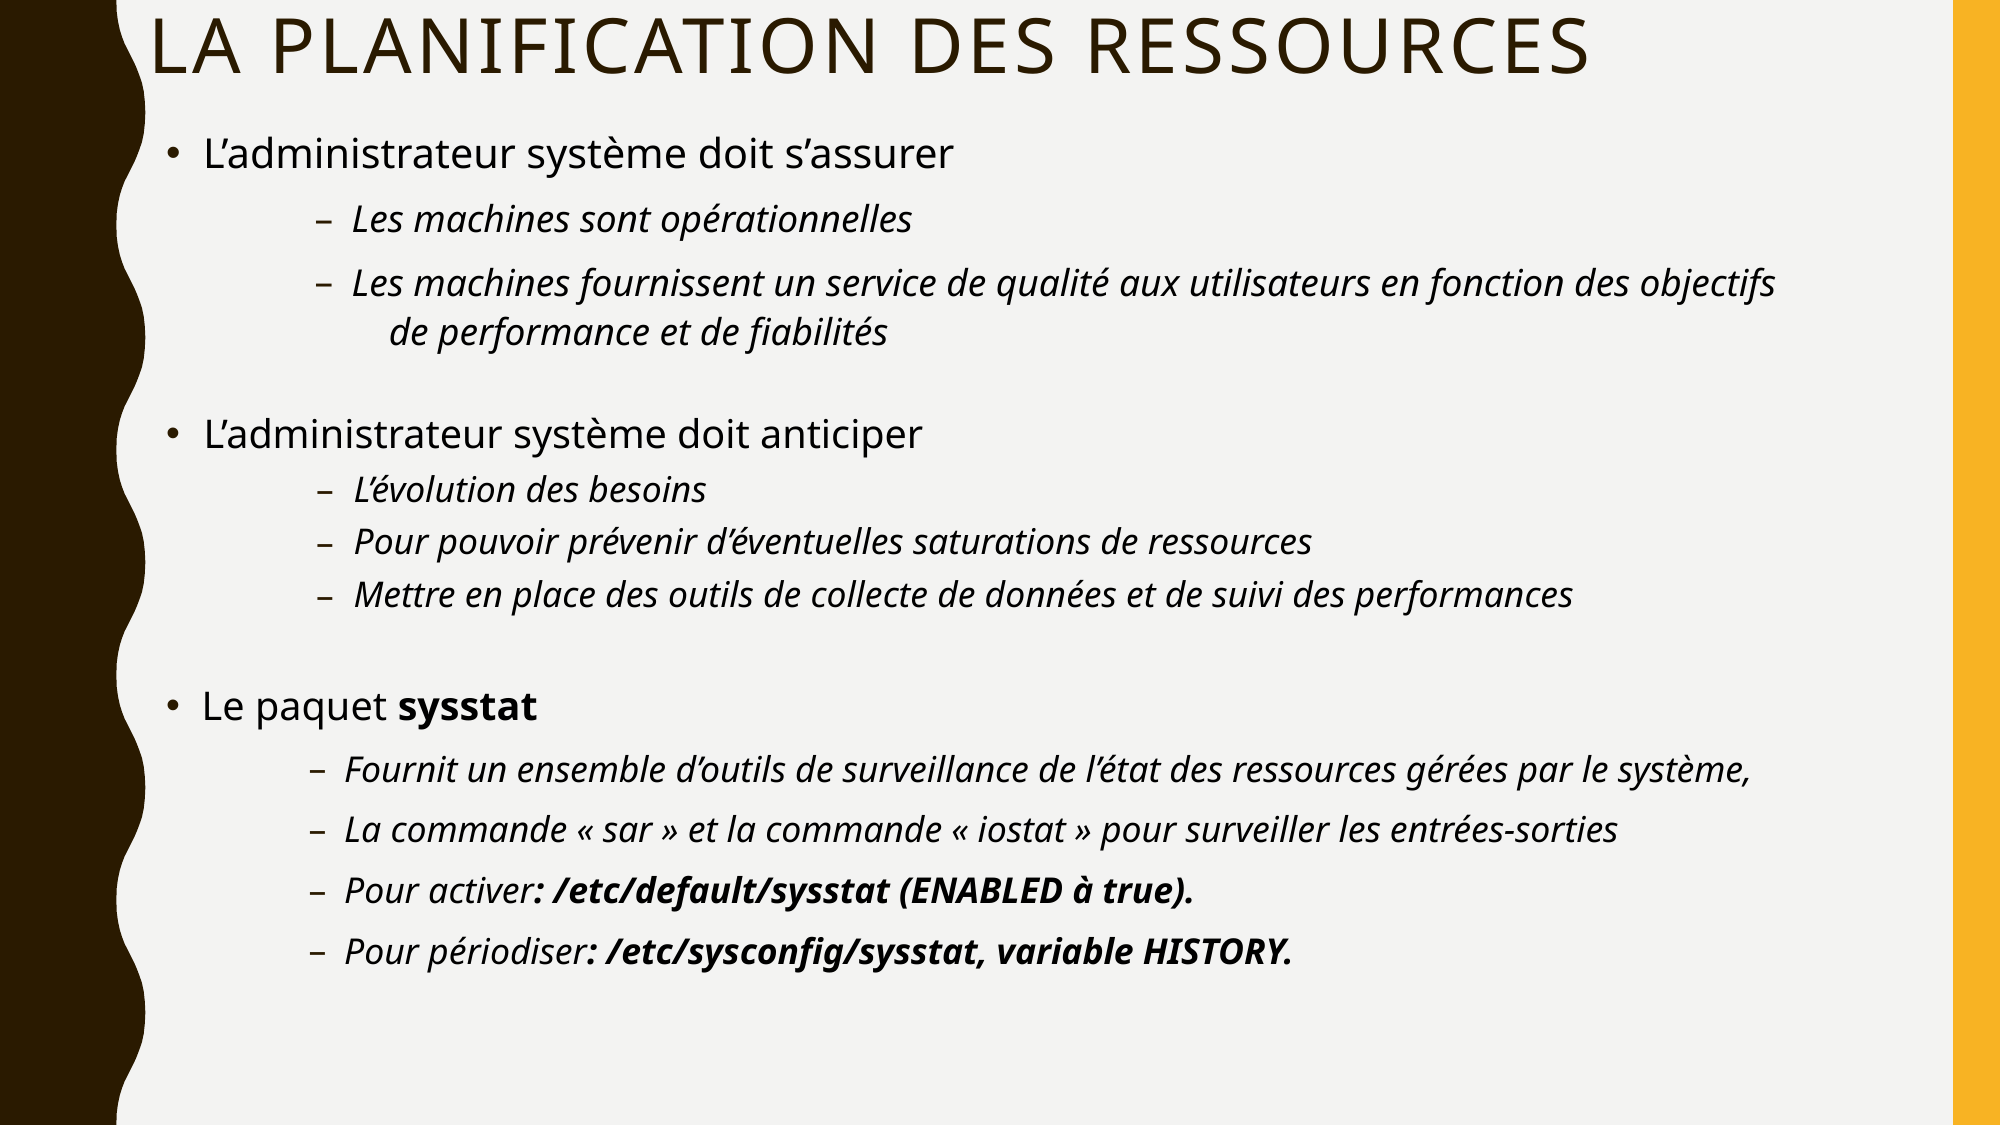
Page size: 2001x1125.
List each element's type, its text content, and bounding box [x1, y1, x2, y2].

text_box L’administrateur système doit anticiper L’évolution des besoins Pour pouvoir prévenir d’éventuelles saturations de ressources Mettre en place des outils de collecte de données et de suivi des performances [151, 406, 1821, 624]
list L’administrateur système doit s’assurer Les machines sont opérationnelles Les machines fournissent un service de qualité aux utilisateurs en fonction des objectifs de performance et de fiabilités [151, 114, 1821, 363]
title La planification des ressources [133, 0, 1804, 98]
text_box Le paquet sysstat Fournit un ensemble d’outils de surveillance de l’état des ressources gérées par le système, La commande « sar » et la commande « iostat » pour surveiller les entrées-sorties Pour activer: /etc/default/sysstat (ENABLED à true). Pour périodiser: /etc/sysconfig/sysstat, variable HISTORY. [151, 668, 1821, 1013]
